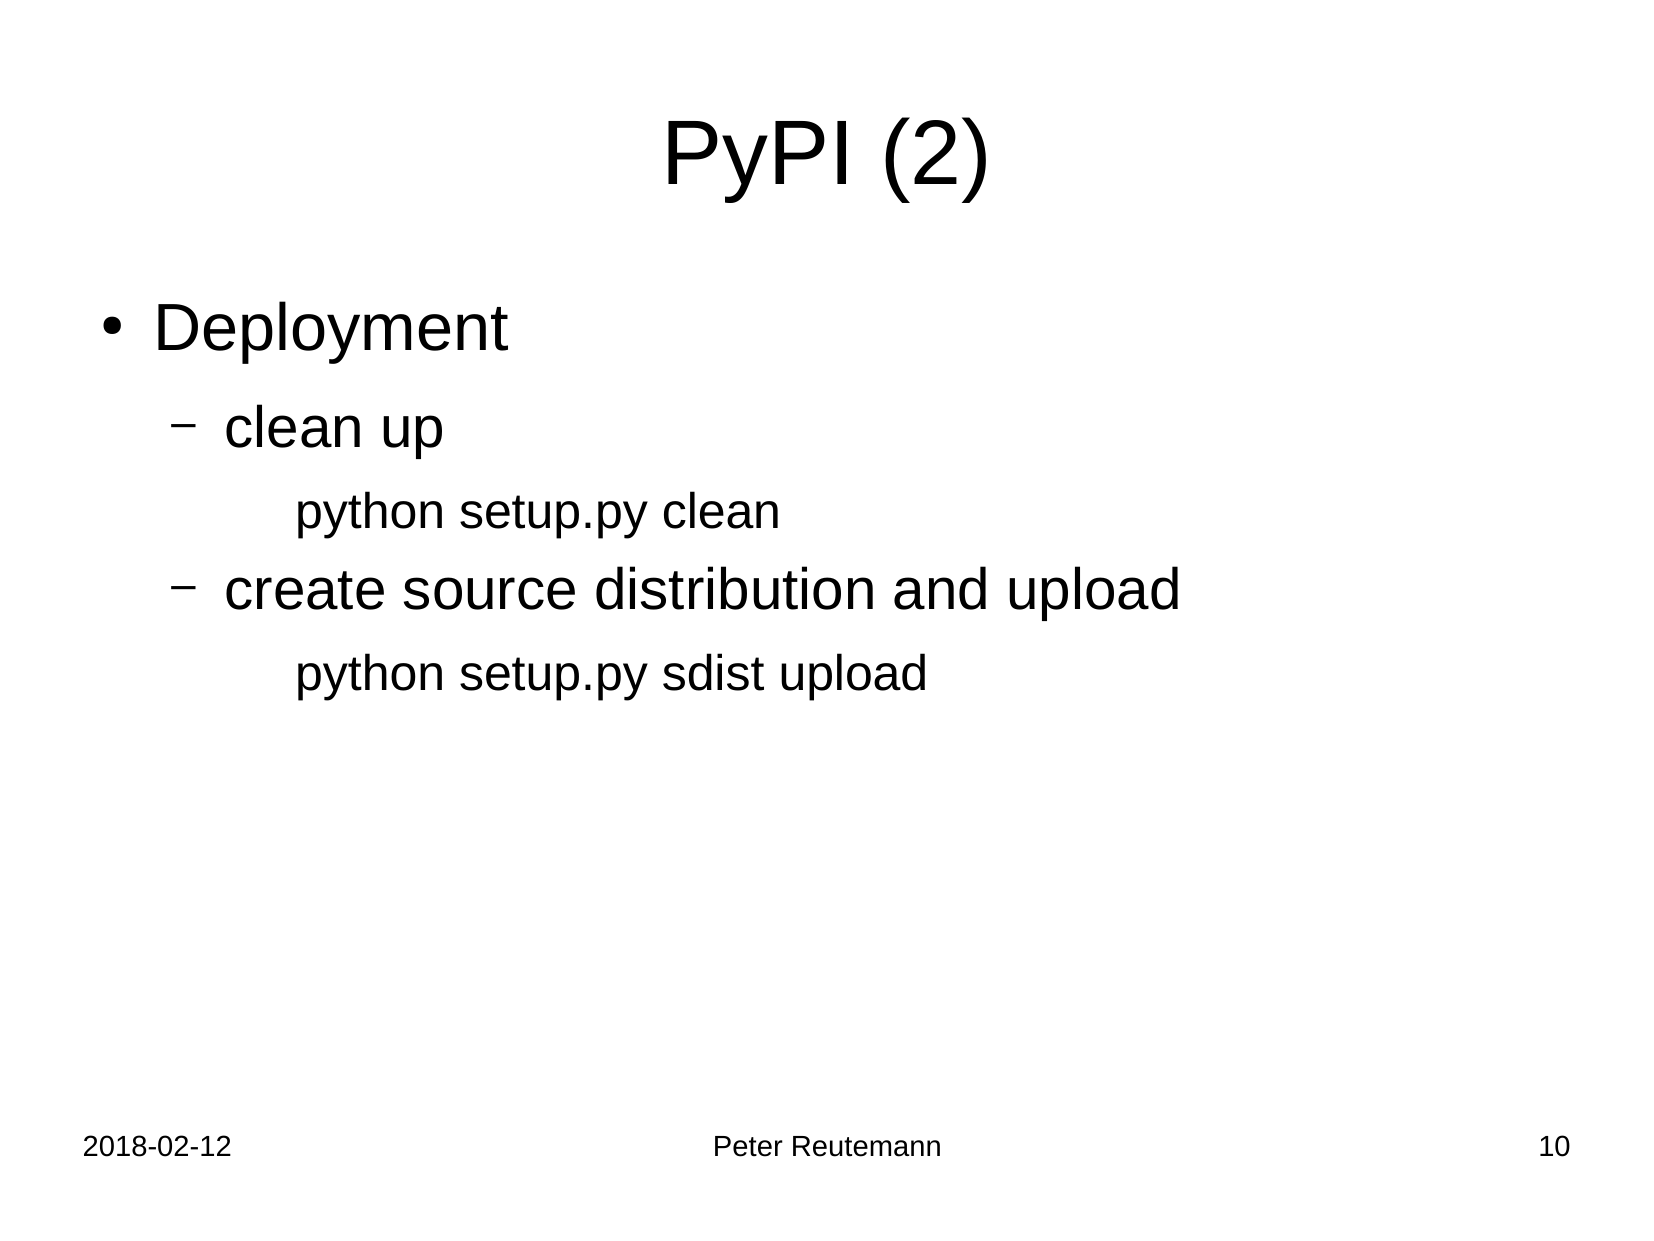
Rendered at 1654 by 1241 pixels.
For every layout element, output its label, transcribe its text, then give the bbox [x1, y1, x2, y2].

title PyPI (2) [82, 49, 1571, 257]
list Deployment clean up python setup.py clean create source distribution and upload python setup.py sdist upload [82, 290, 1538, 1010]
